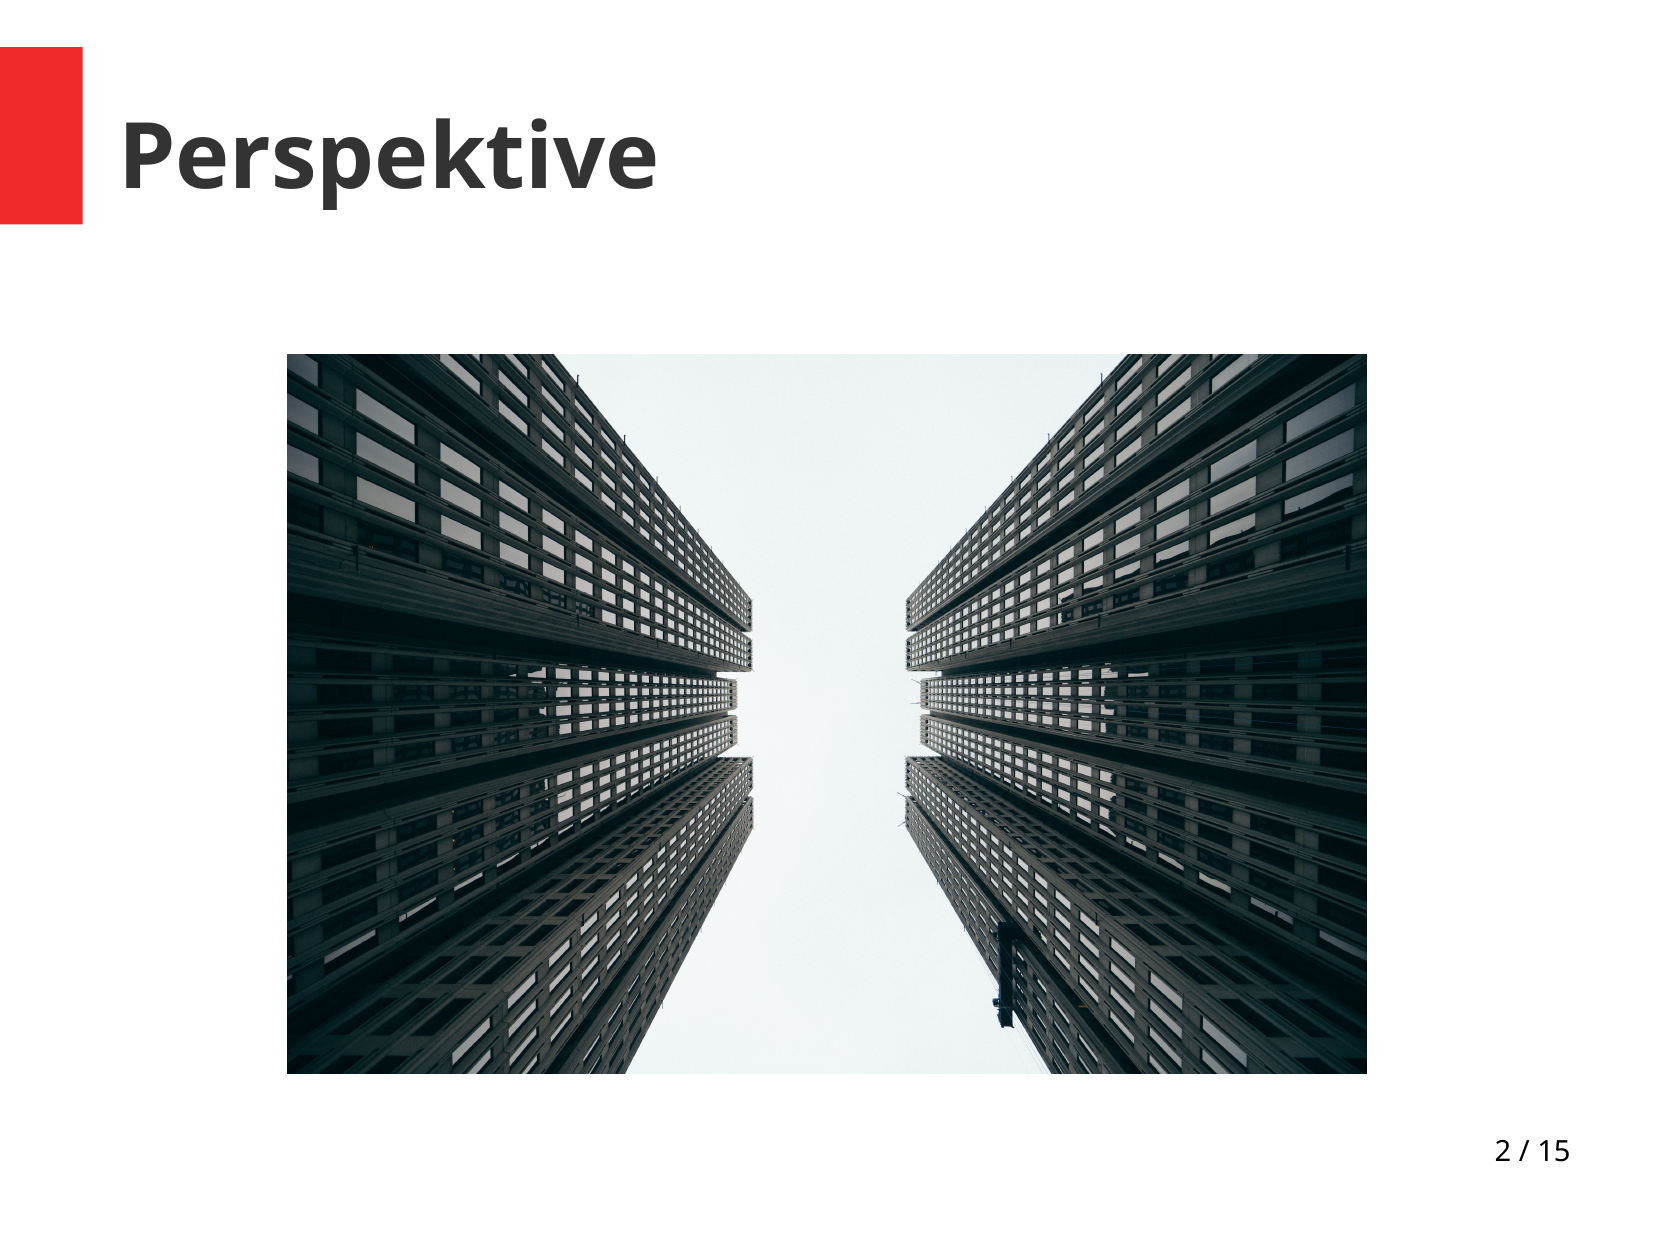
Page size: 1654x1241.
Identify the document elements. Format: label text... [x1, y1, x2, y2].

picture [287, 354, 1367, 1074]
title Perspektive [118, 49, 1571, 257]
